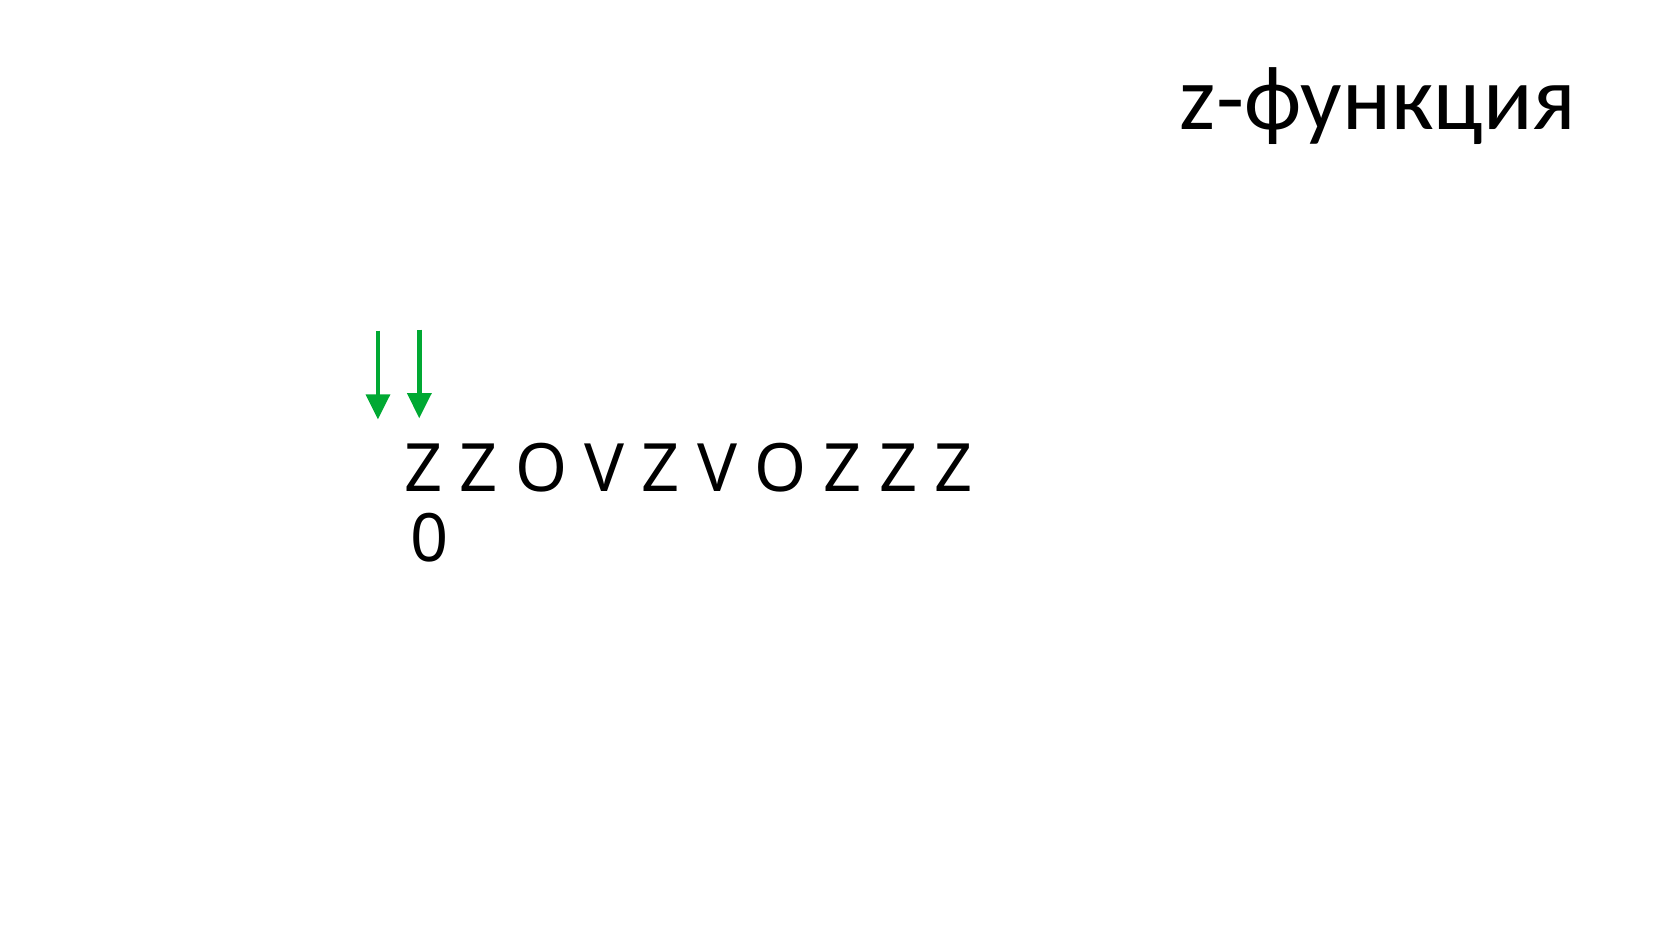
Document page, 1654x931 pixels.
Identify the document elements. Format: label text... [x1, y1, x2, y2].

title z-функция [88, 29, 1577, 185]
text_box 0 [395, 483, 459, 582]
text_box Z Z O V Z V O Z Z Z [389, 412, 1054, 511]
